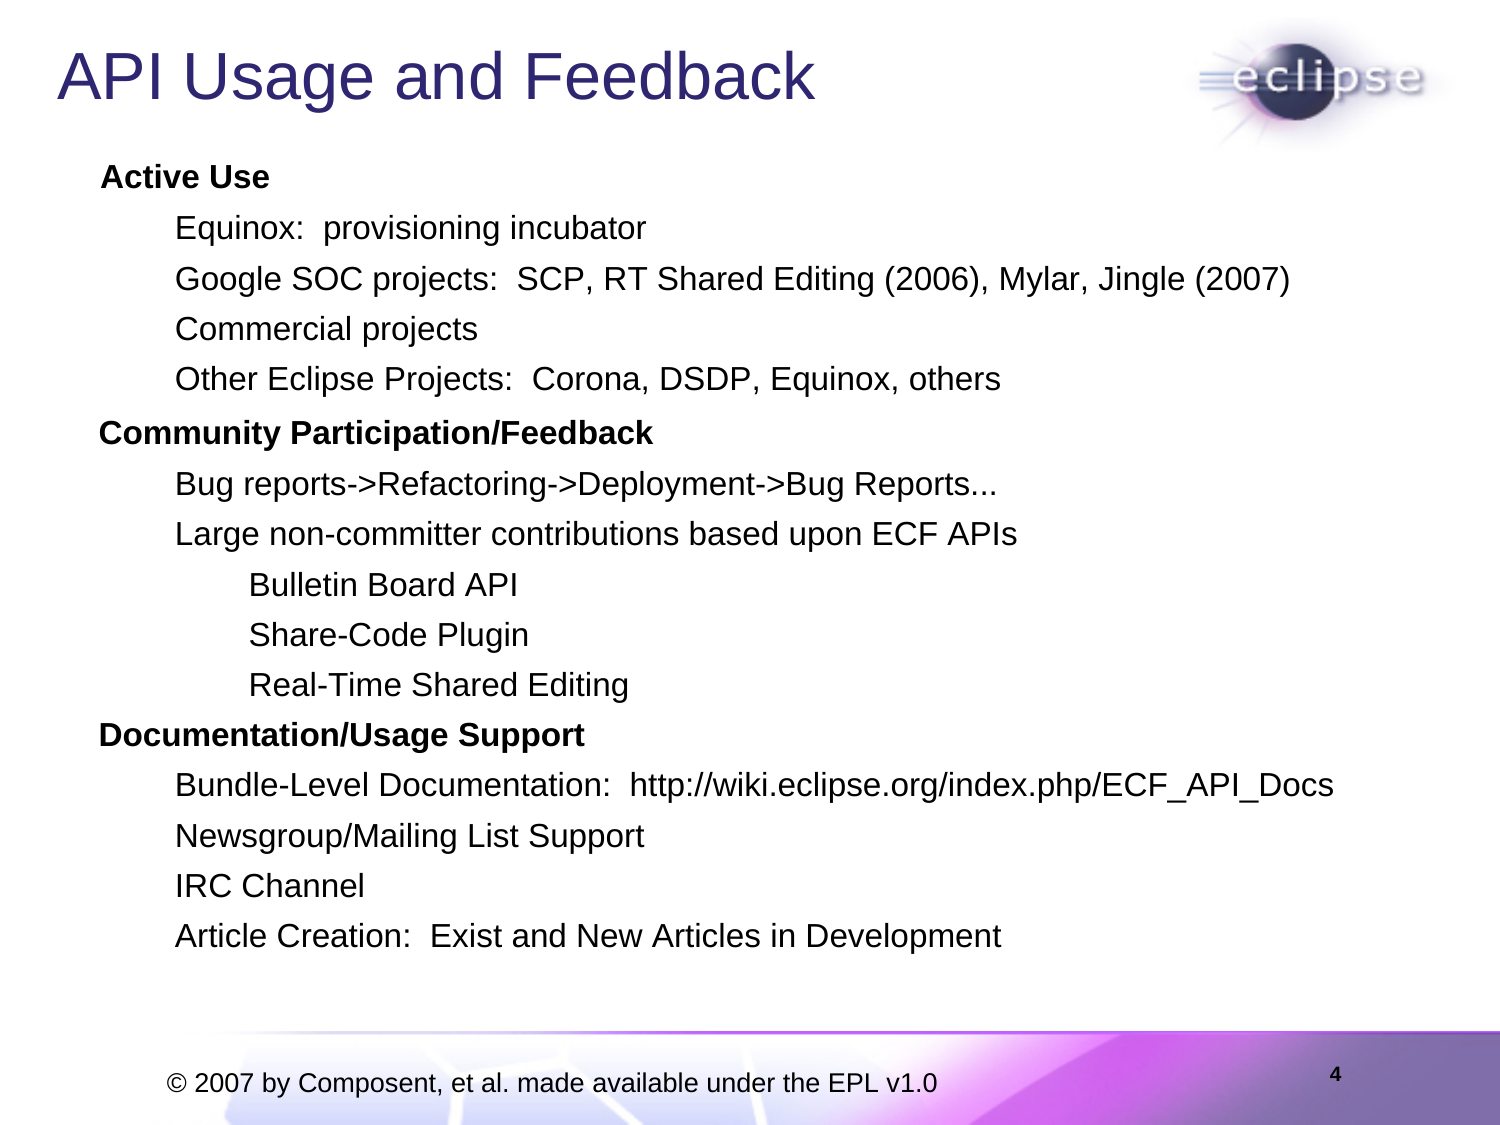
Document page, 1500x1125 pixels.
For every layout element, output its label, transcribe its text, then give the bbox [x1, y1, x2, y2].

list Active Use Equinox: provisioning incubator Google SOC projects: SCP, RT Shared Editing (2006), Mylar, Jingle (2007) Commercial projects Other Eclipse Projects: Corona, DSDP, Equinox, others Community Participation/Feedback Bug reports->Refactoring->Deployment->Bug Reports... Large non-committer contributions based upon ECF APIs Bulletin Board API Share-Code Plugin Real-Time Shared Editing Documentation/Usage Support Bundle-Level Documentation: http://wiki.eclipse.org/index.php/ECF_API_Docs Newsgroup/Mailing List Support IRC Channel Article Creation: Exist and New Articles in Development [83, 151, 1399, 1043]
picture [92, 1031, 1500, 1125]
picture [1164, 17, 1465, 152]
title API Usage and Feedback [42, 37, 1395, 128]
